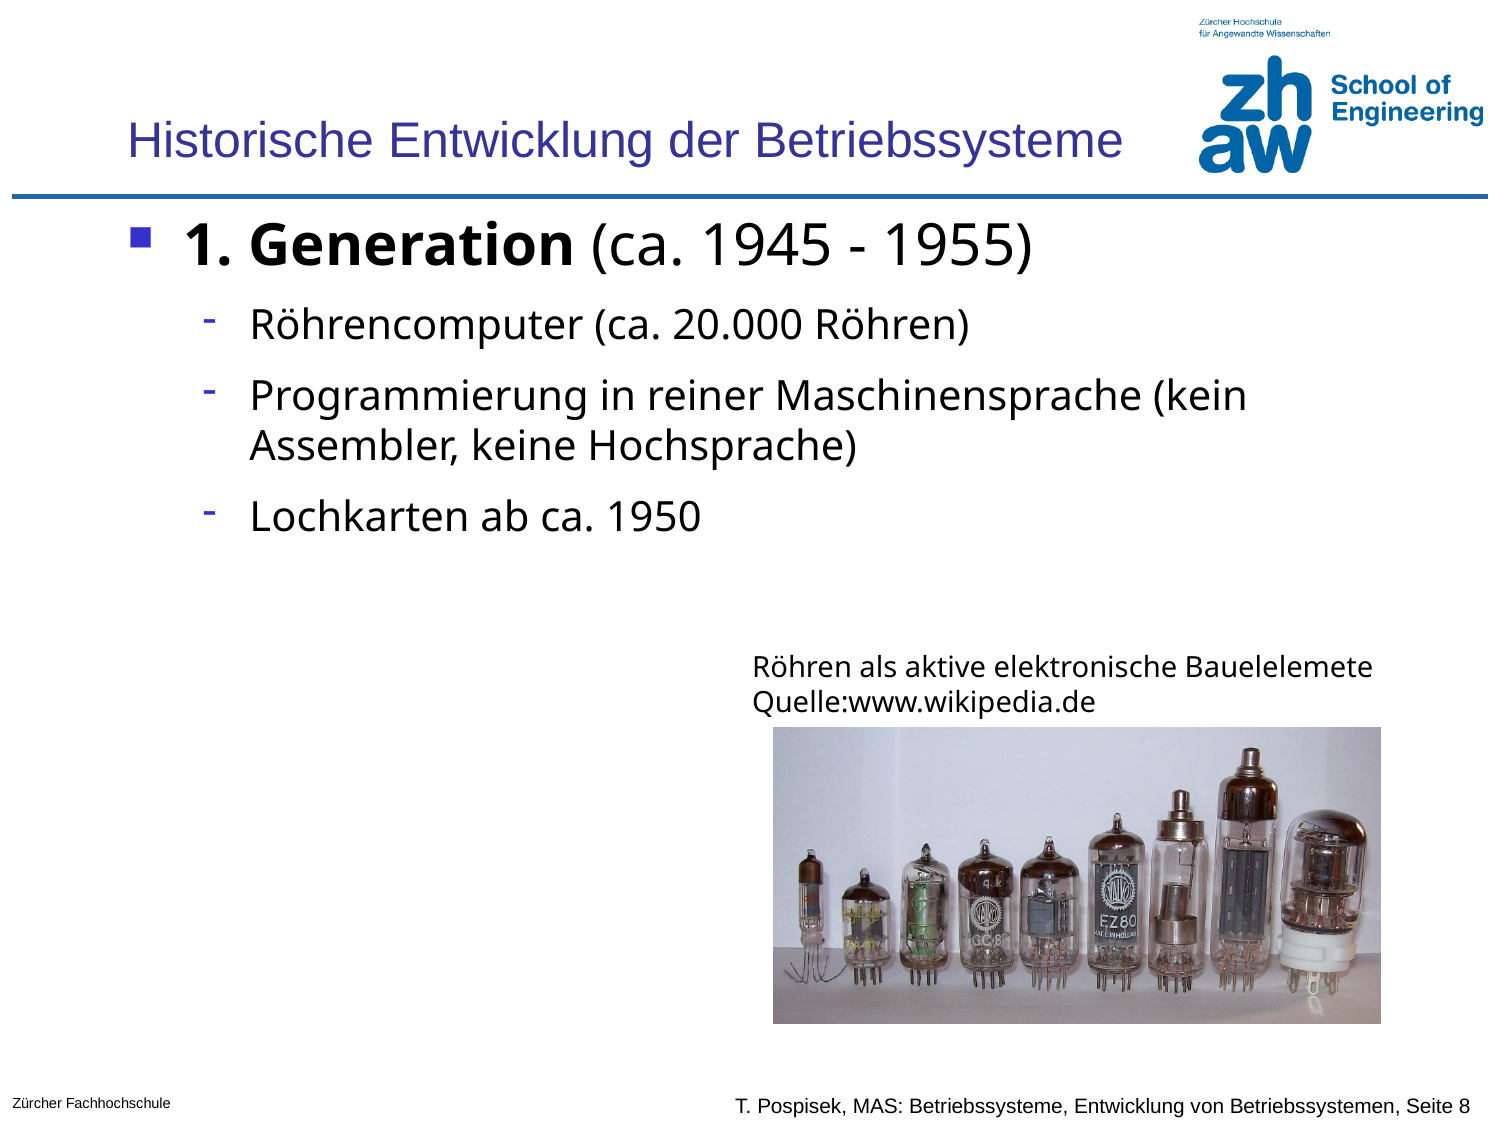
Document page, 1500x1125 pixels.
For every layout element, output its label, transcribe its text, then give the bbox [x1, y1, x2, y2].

list 1. Generation (ca. 1945 - 1955) Röhrencomputer (ca. 20.000 Röhren) Programmierung in reiner Maschinensprache (kein Assembler, keine Hochsprache) Lochkarten ab ca. 1950 [112, 200, 1388, 963]
picture [1199, 19, 1483, 173]
text_box Röhren als aktive elektronische Bauelelemete Quelle:www.wikipedia.de [737, 641, 1389, 726]
picture [773, 727, 1381, 1024]
title Historische Entwicklung der Betriebssysteme [112, 50, 1391, 175]
